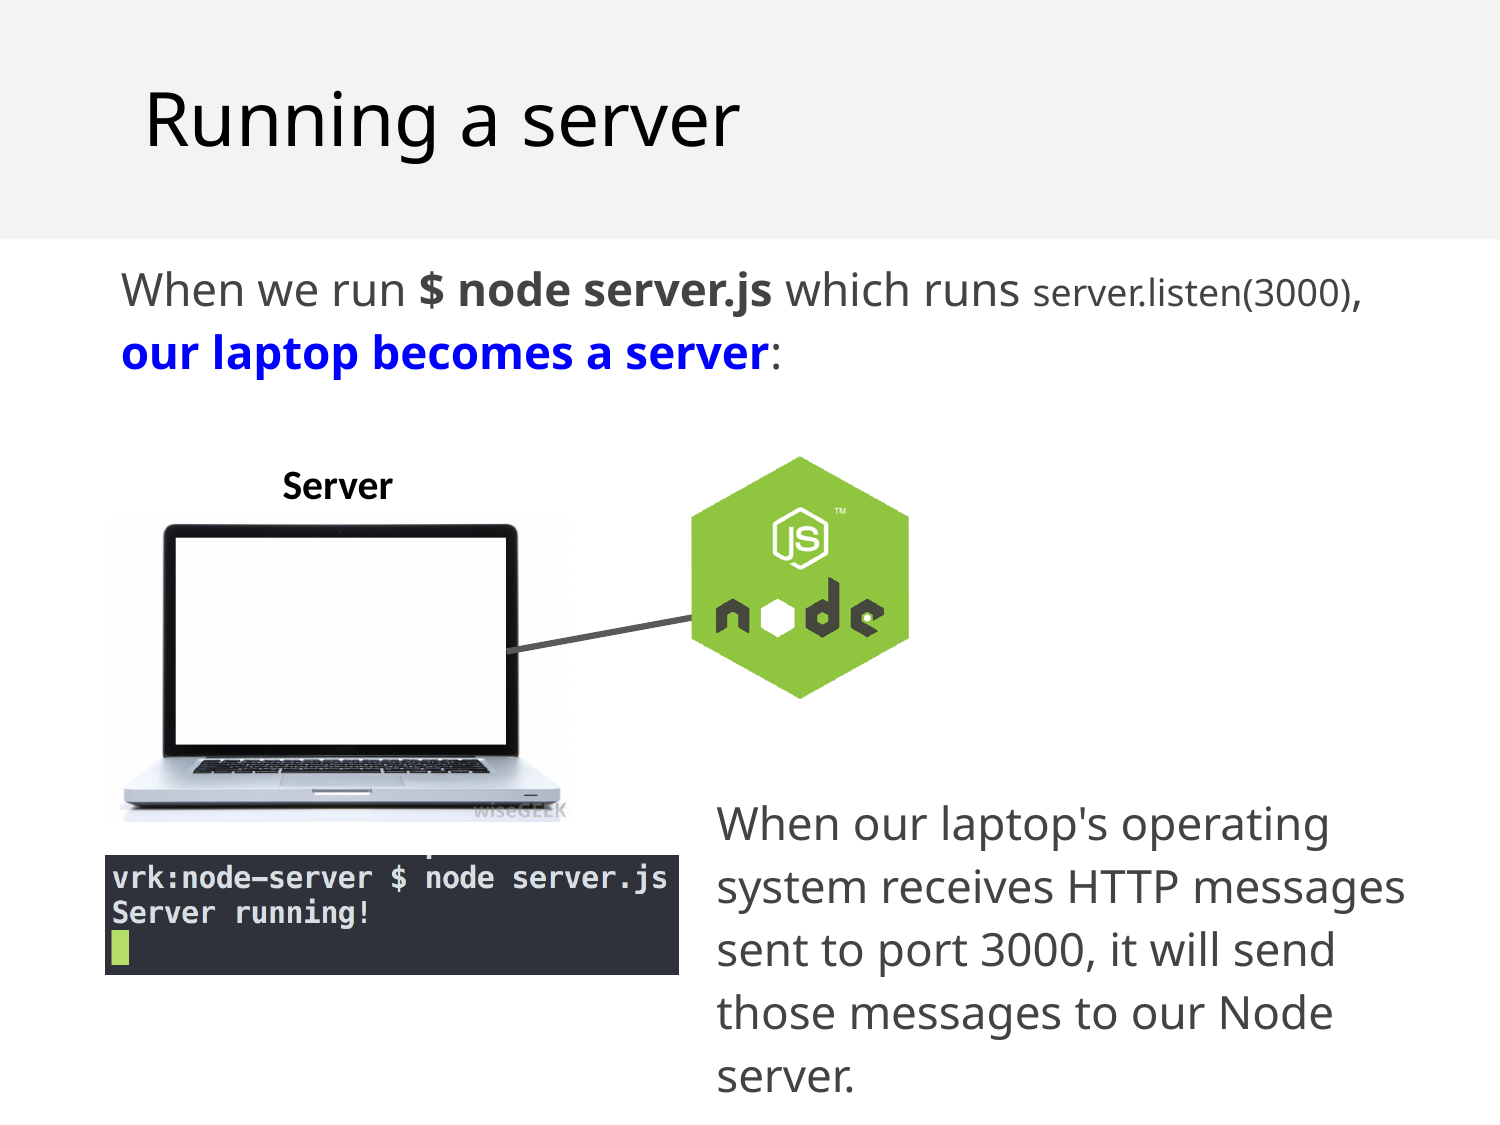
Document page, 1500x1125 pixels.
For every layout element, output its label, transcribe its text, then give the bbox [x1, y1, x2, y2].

title Running a server [128, 56, 1372, 183]
picture [674, 453, 924, 703]
list When our laptop's operating system receives HTTP messages sent to port 3000, it will send those messages to our Node server. [701, 770, 1435, 1083]
picture [105, 855, 679, 975]
text_box Server [215, 426, 461, 540]
picture [105, 517, 571, 822]
list When we run $ node server.js which runs server.listen(3000), our laptop becomes a server: [105, 237, 1396, 397]
